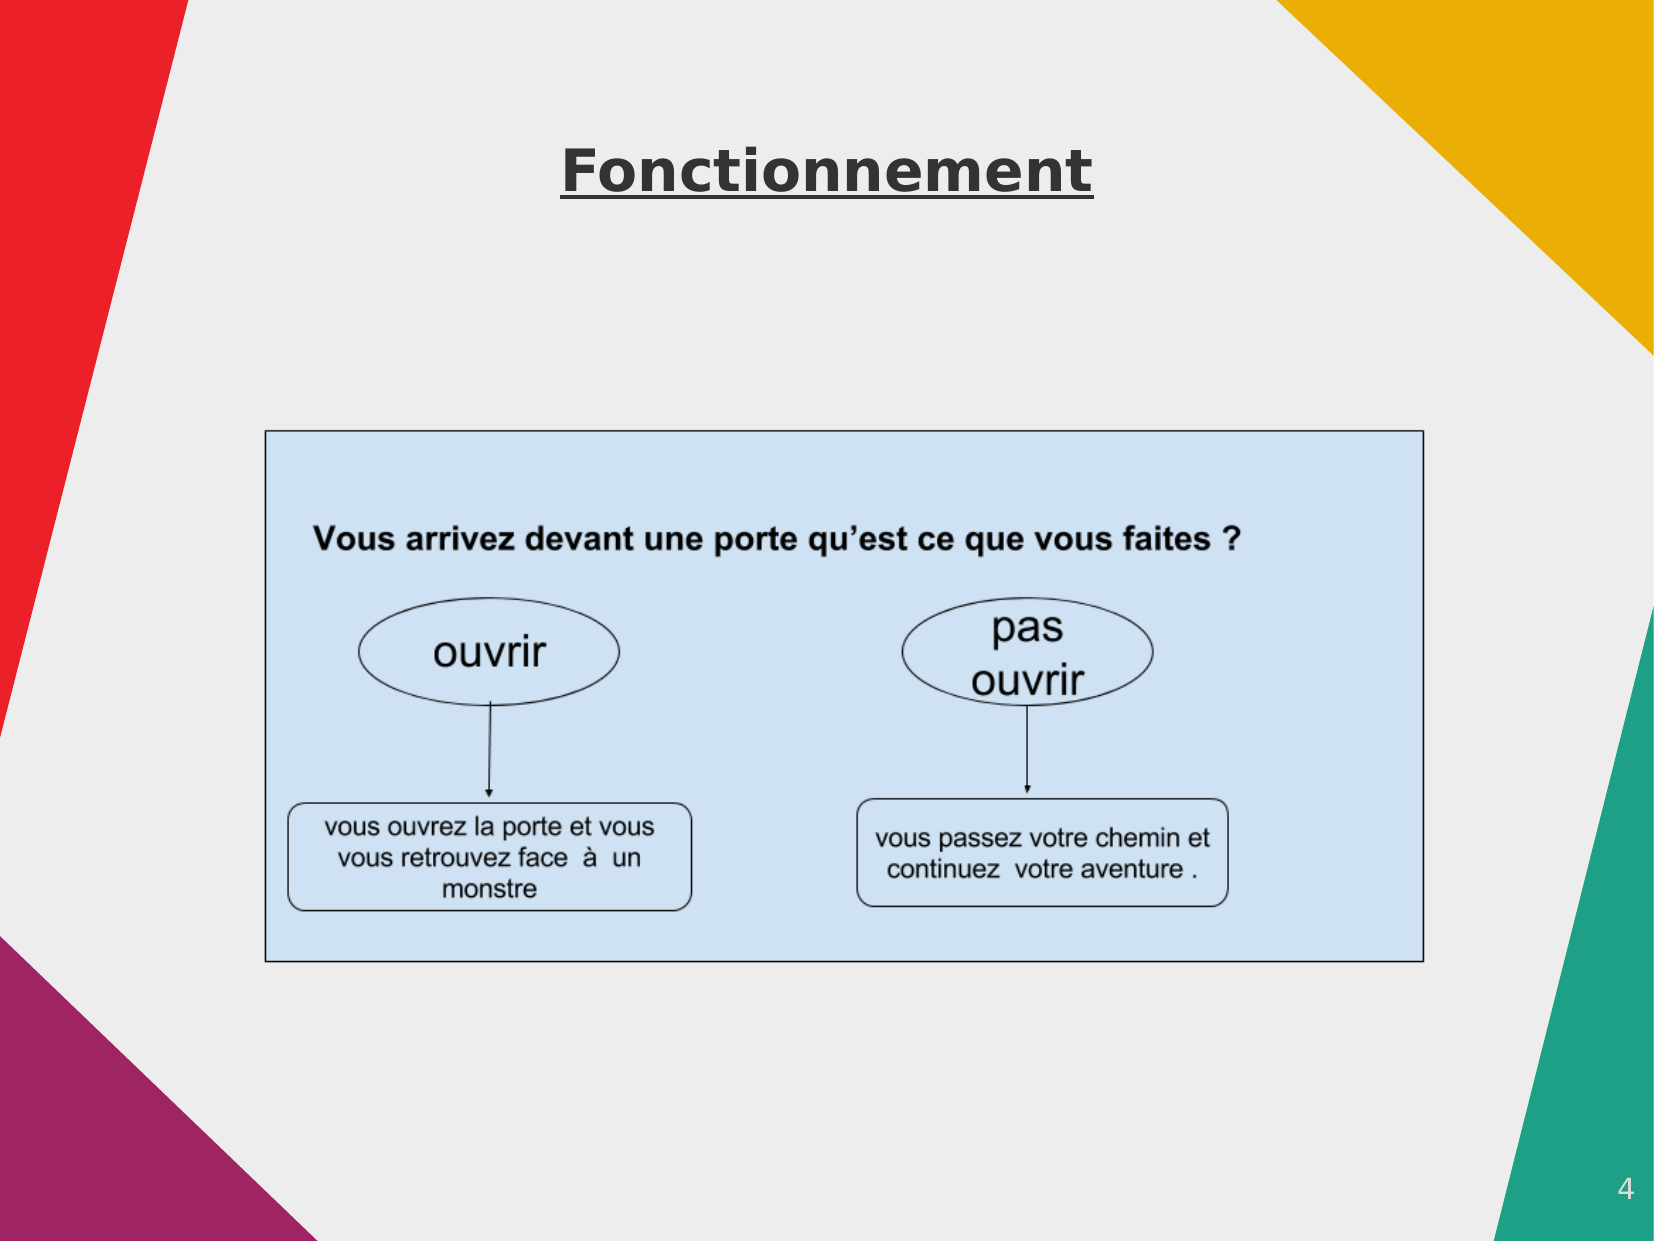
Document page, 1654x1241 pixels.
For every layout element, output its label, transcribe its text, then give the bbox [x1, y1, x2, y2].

title Fonctionnement [114, 73, 1539, 271]
picture [180, 177, 1539, 1196]
